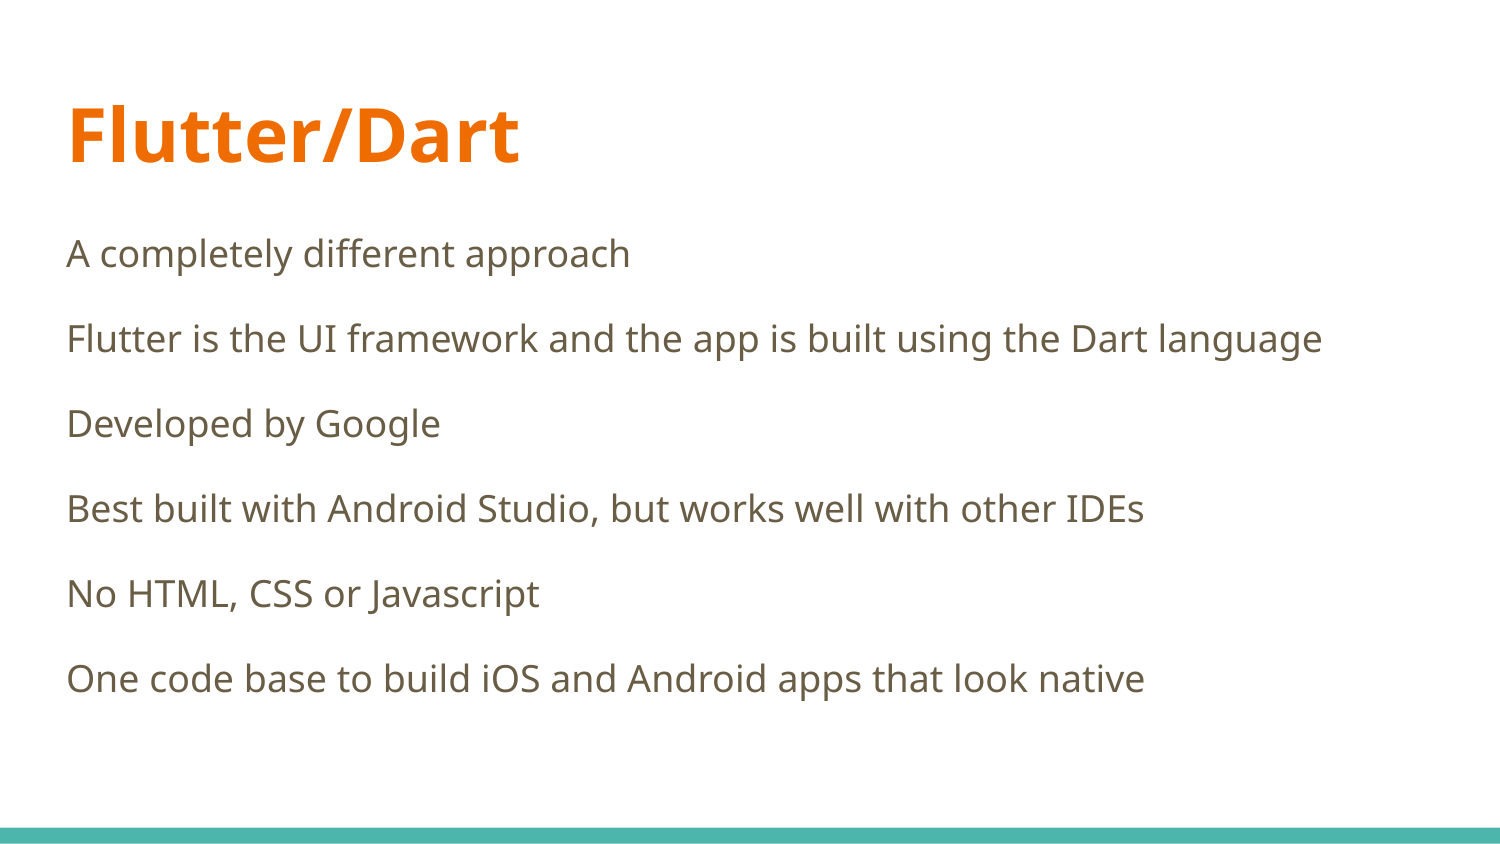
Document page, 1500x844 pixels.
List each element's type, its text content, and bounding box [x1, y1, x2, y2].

list A completely different approach Flutter is the UI framework and the app is built using the Dart language Developed by Google Best built with Android Studio, but works well with other IDEs No HTML, CSS or Javascript One code base to build iOS and Android apps that look native [51, 207, 1449, 750]
title Flutter/Dart [51, 72, 1449, 189]
